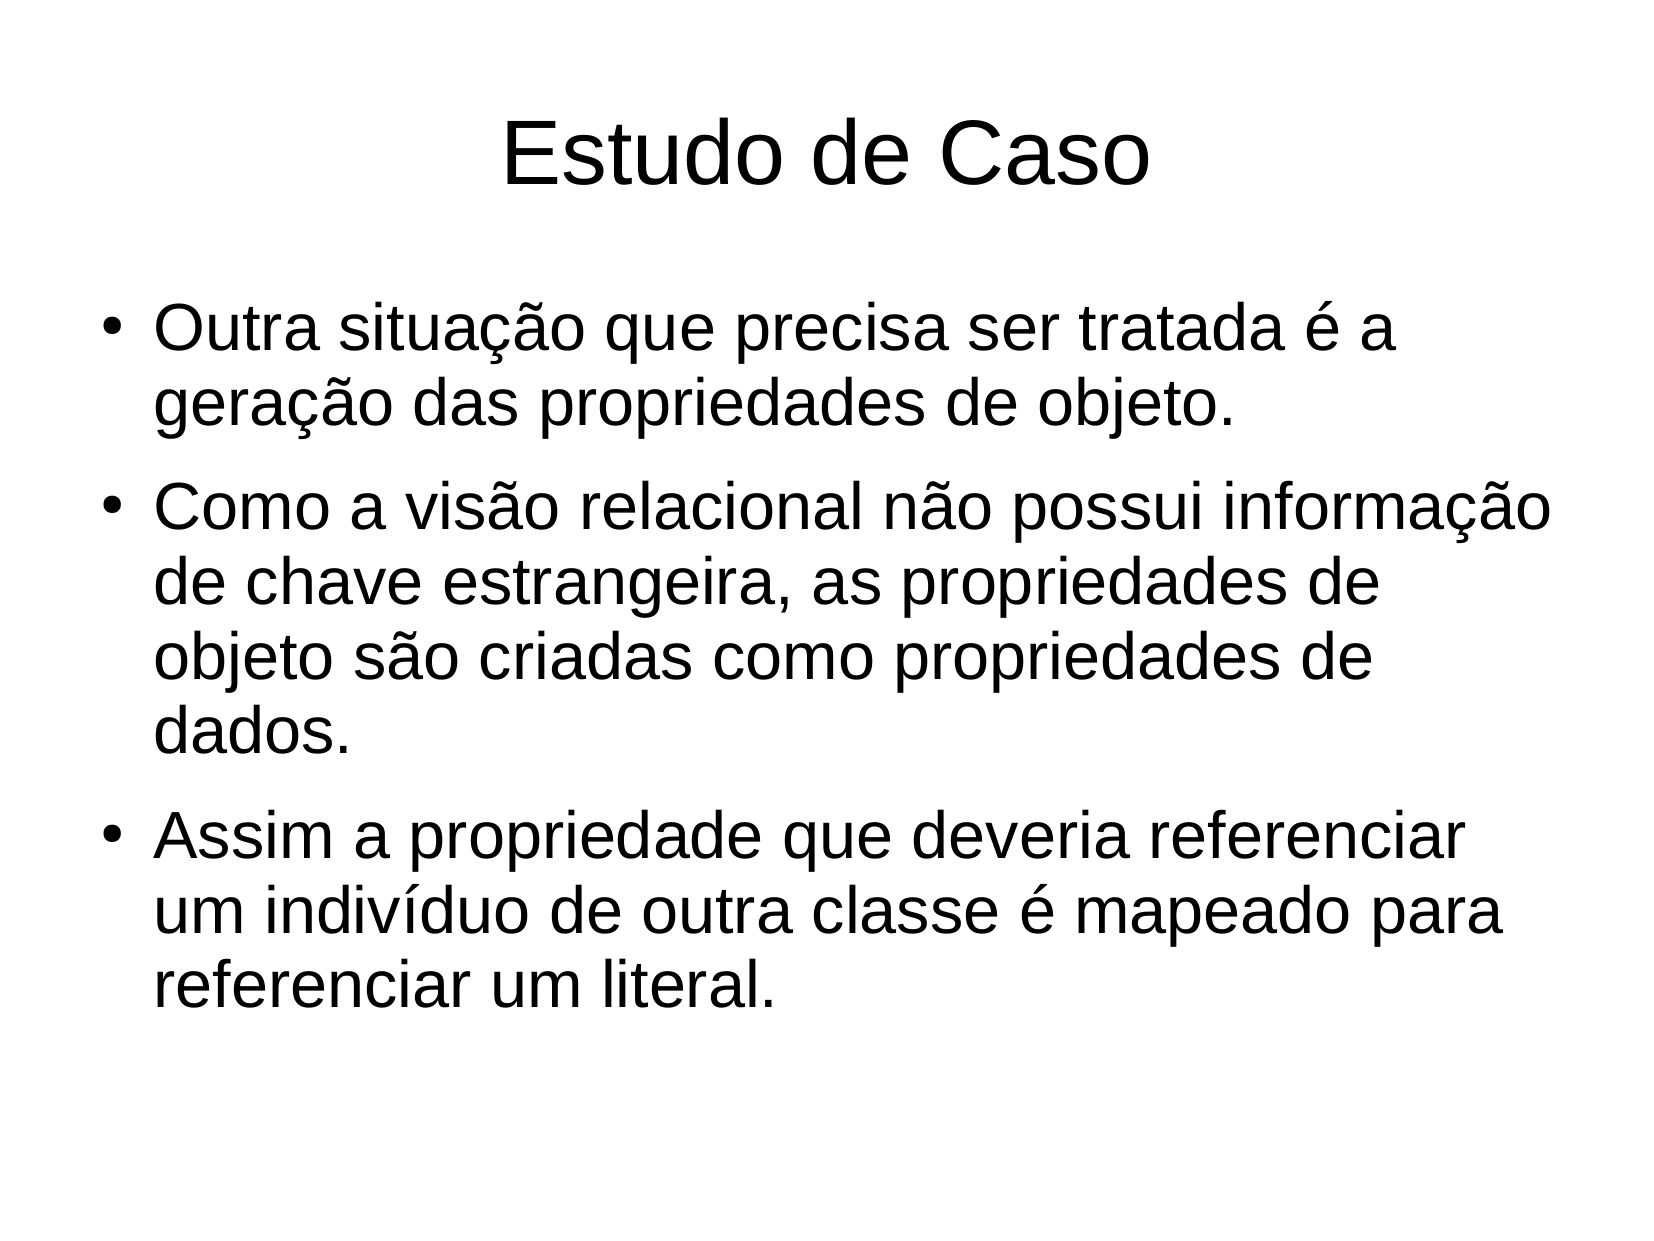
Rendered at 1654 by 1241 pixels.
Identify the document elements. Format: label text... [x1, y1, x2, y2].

title Estudo de Caso [82, 49, 1571, 257]
list Outra situação que precisa ser tratada é a geração das propriedades de objeto. Como a visão relacional não possui informação de chave estrangeira, as propriedades de objeto são criadas como propriedades de dados. Assim a propriedade que deveria referenciar um indivíduo de outra classe é mapeado para referenciar um literal. [82, 290, 1571, 1109]
